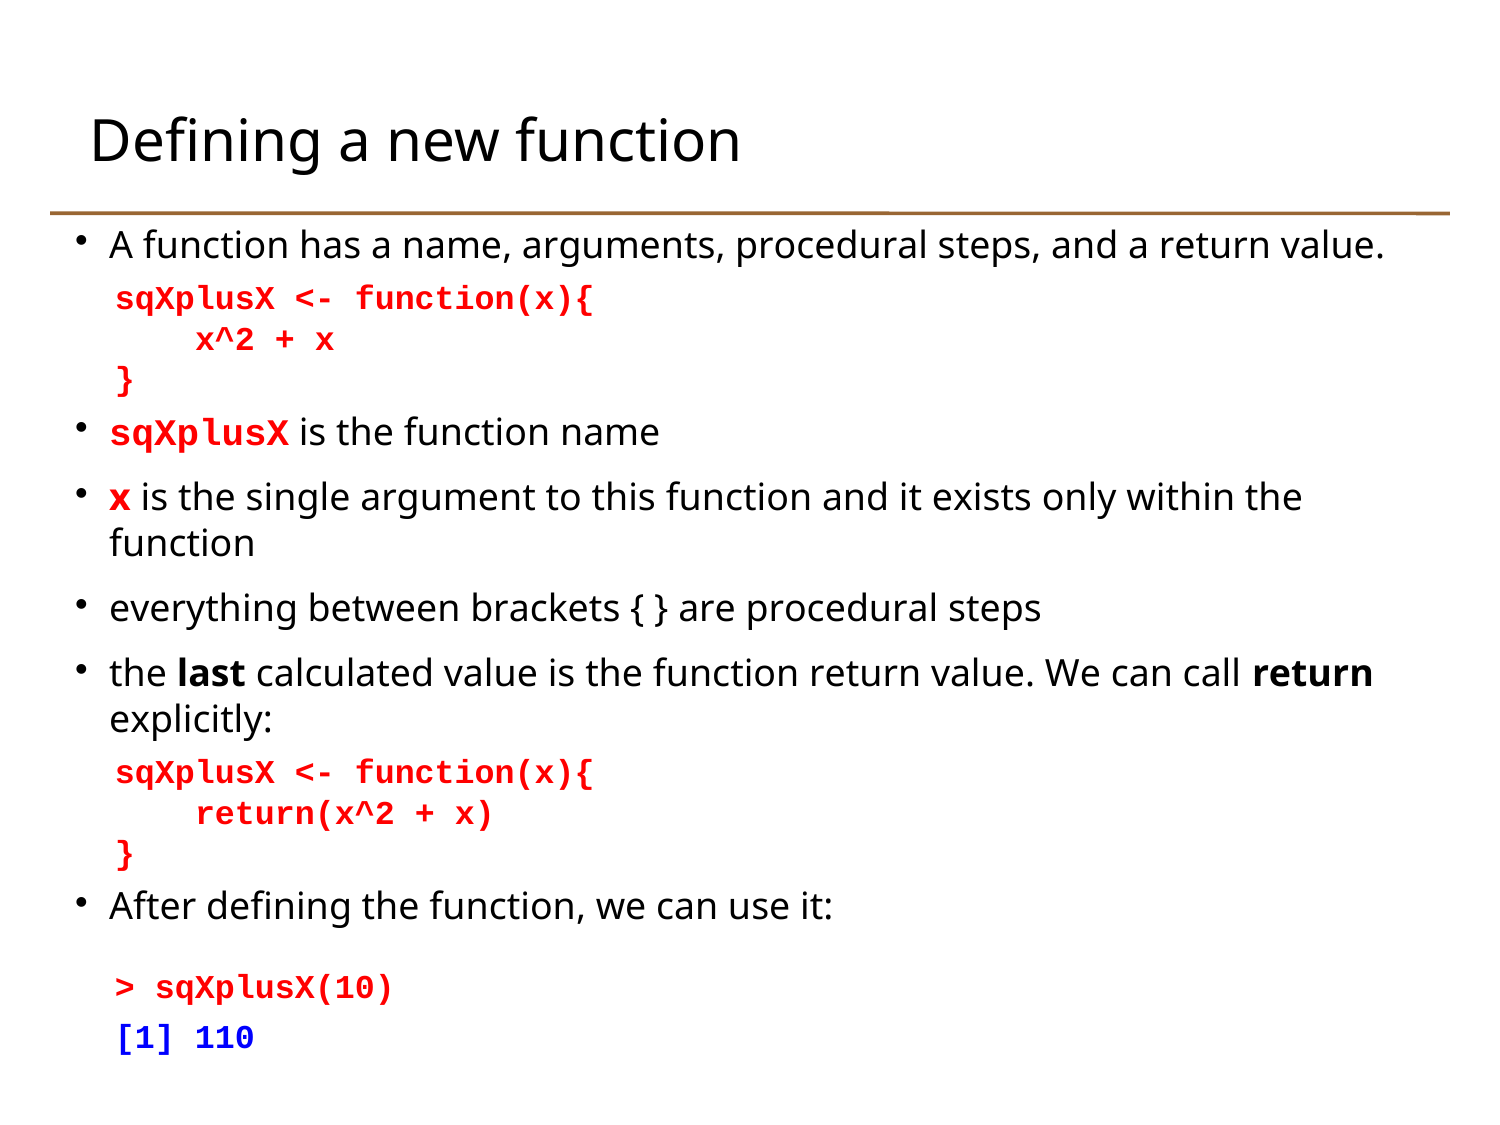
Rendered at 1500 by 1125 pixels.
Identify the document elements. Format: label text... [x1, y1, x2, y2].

text_box Defining a new function [74, 44, 1424, 232]
text_box A function has a name, arguments, procedural steps, and a return value. sqXplusX <- function(x){ x^2 + x } sqXplusX is the function name x is the single argument to this function and it exists only within the function everything between brackets { } are procedural steps the last calculated value is the function return value. We can call return explicitly: sqXplusX <- function(x){ return(x^2 + x) } After defining the function, we can use it: > sqXplusX(10) [1] 110 [75, 219, 1418, 991]
